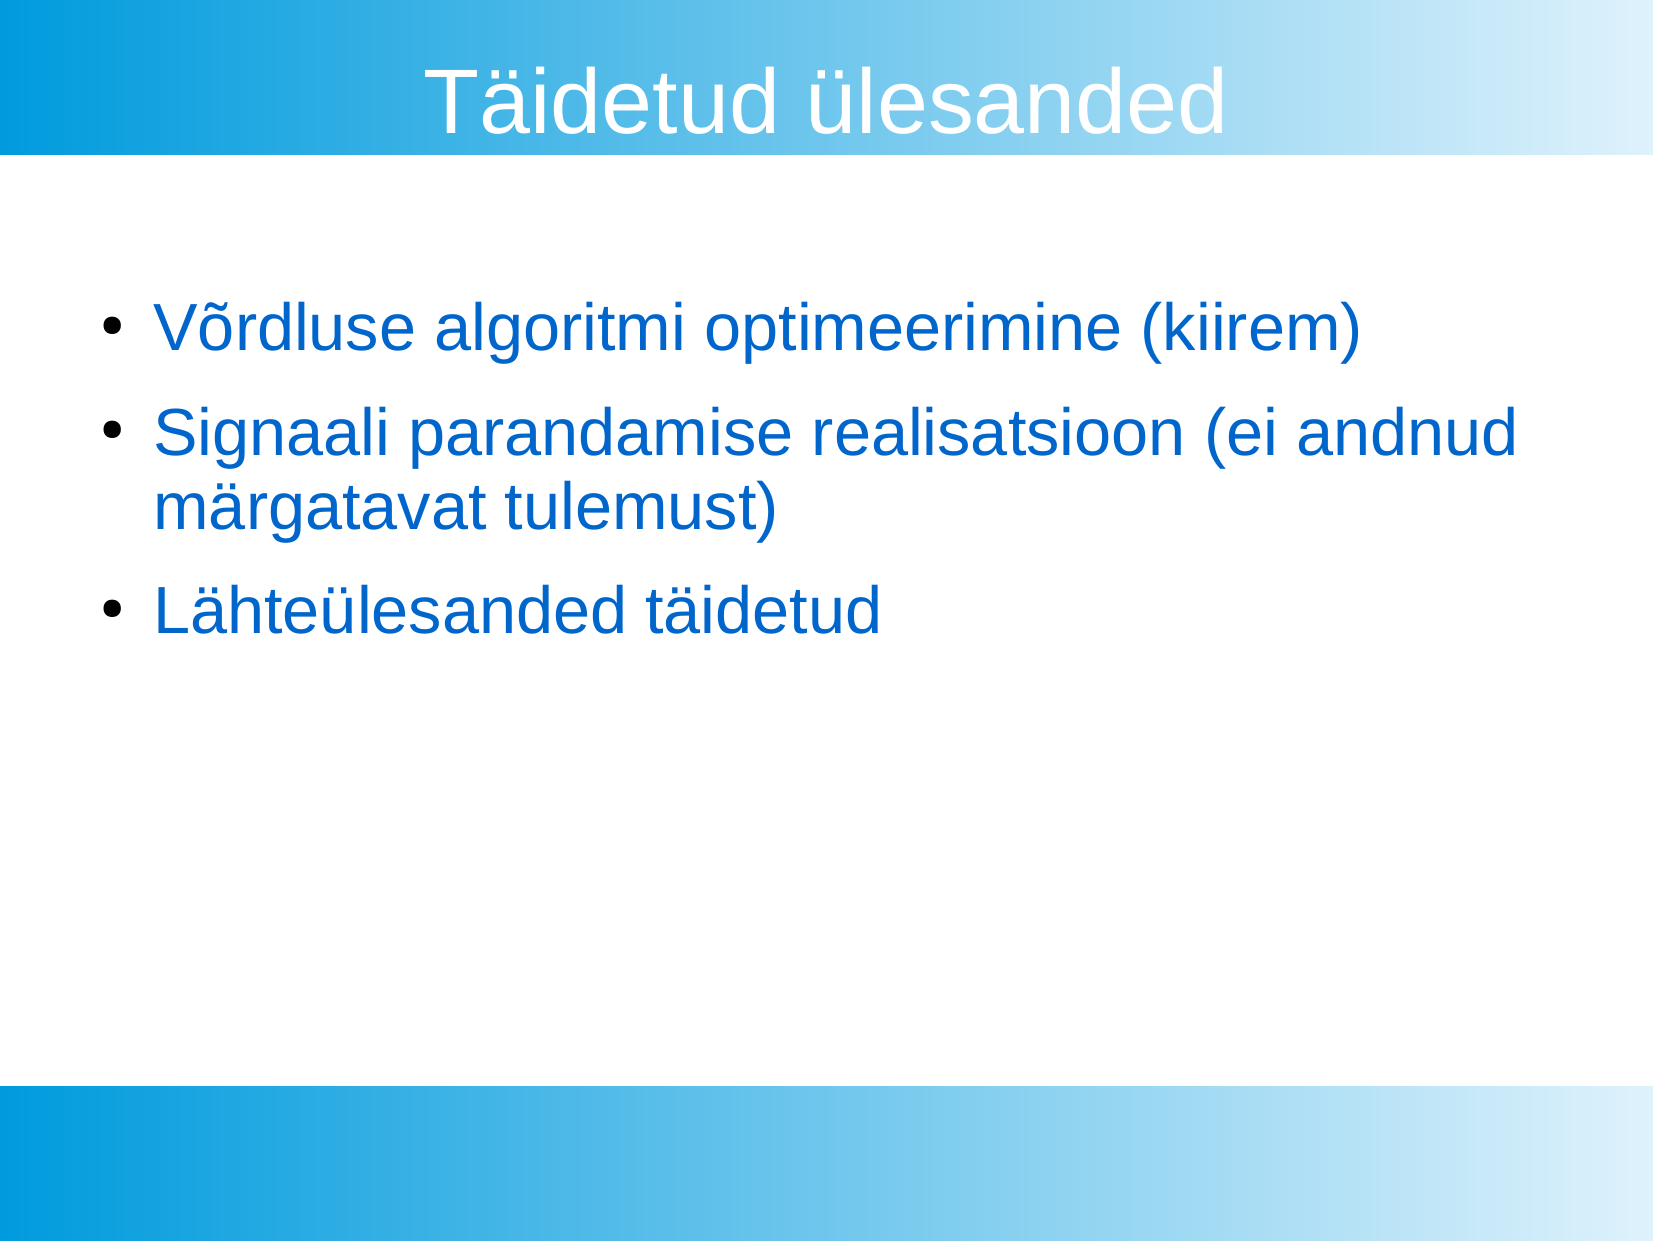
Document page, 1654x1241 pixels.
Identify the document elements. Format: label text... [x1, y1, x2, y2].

list Võrdluse algoritmi optimeerimine (kiirem) Signaali parandamise realisatsioon (ei andnud märgatavat tulemust) Lähteülesanded täidetud [82, 290, 1571, 1010]
title Täidetud ülesanded [82, 49, 1571, 155]
